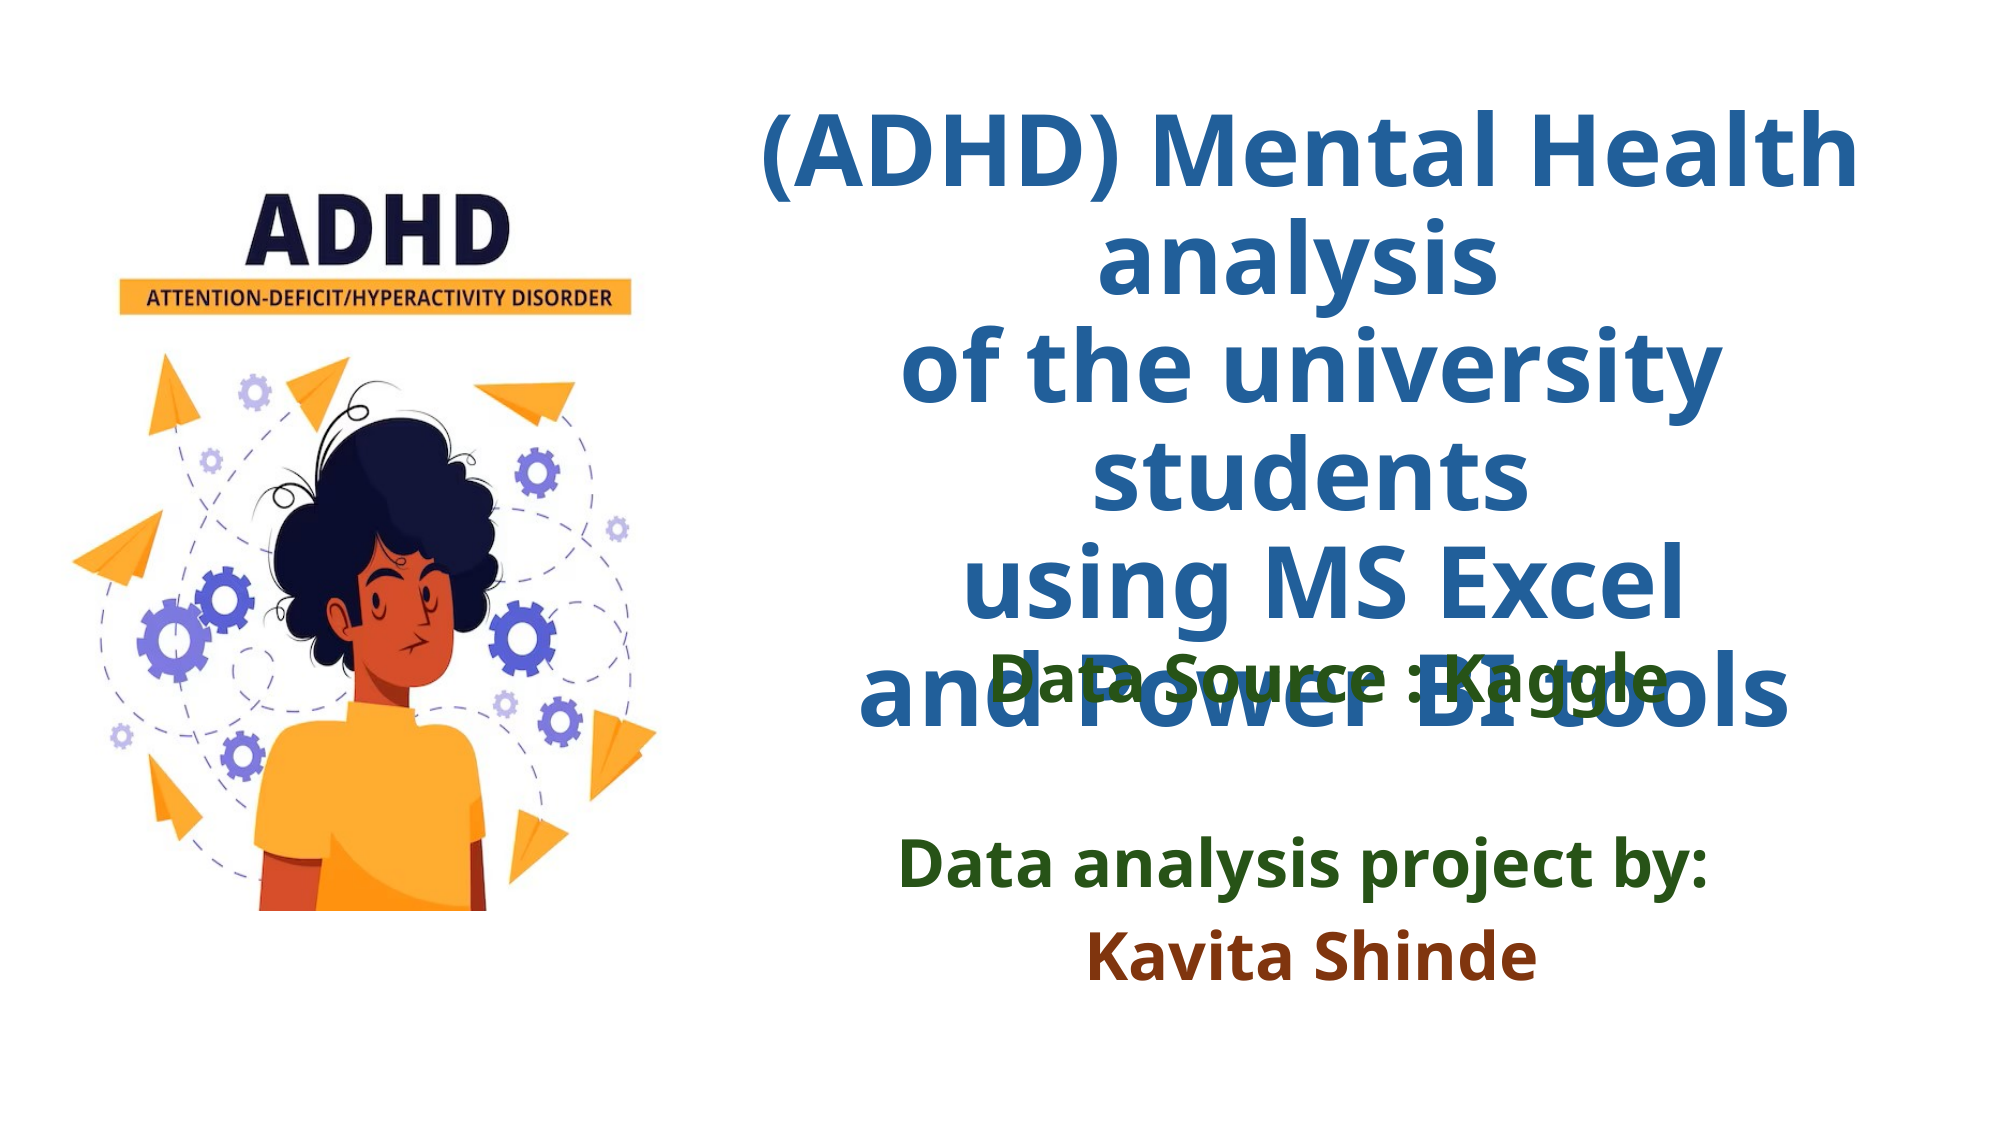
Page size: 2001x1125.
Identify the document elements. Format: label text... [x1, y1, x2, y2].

subtitle Data Source : Kaggle Data analysis project by: Kavita Shinde [623, 636, 2000, 1033]
title (ADHD) Mental Health analysis of the university students using MS Excel and Power BI tools [710, 92, 1914, 606]
picture [44, 157, 715, 911]
